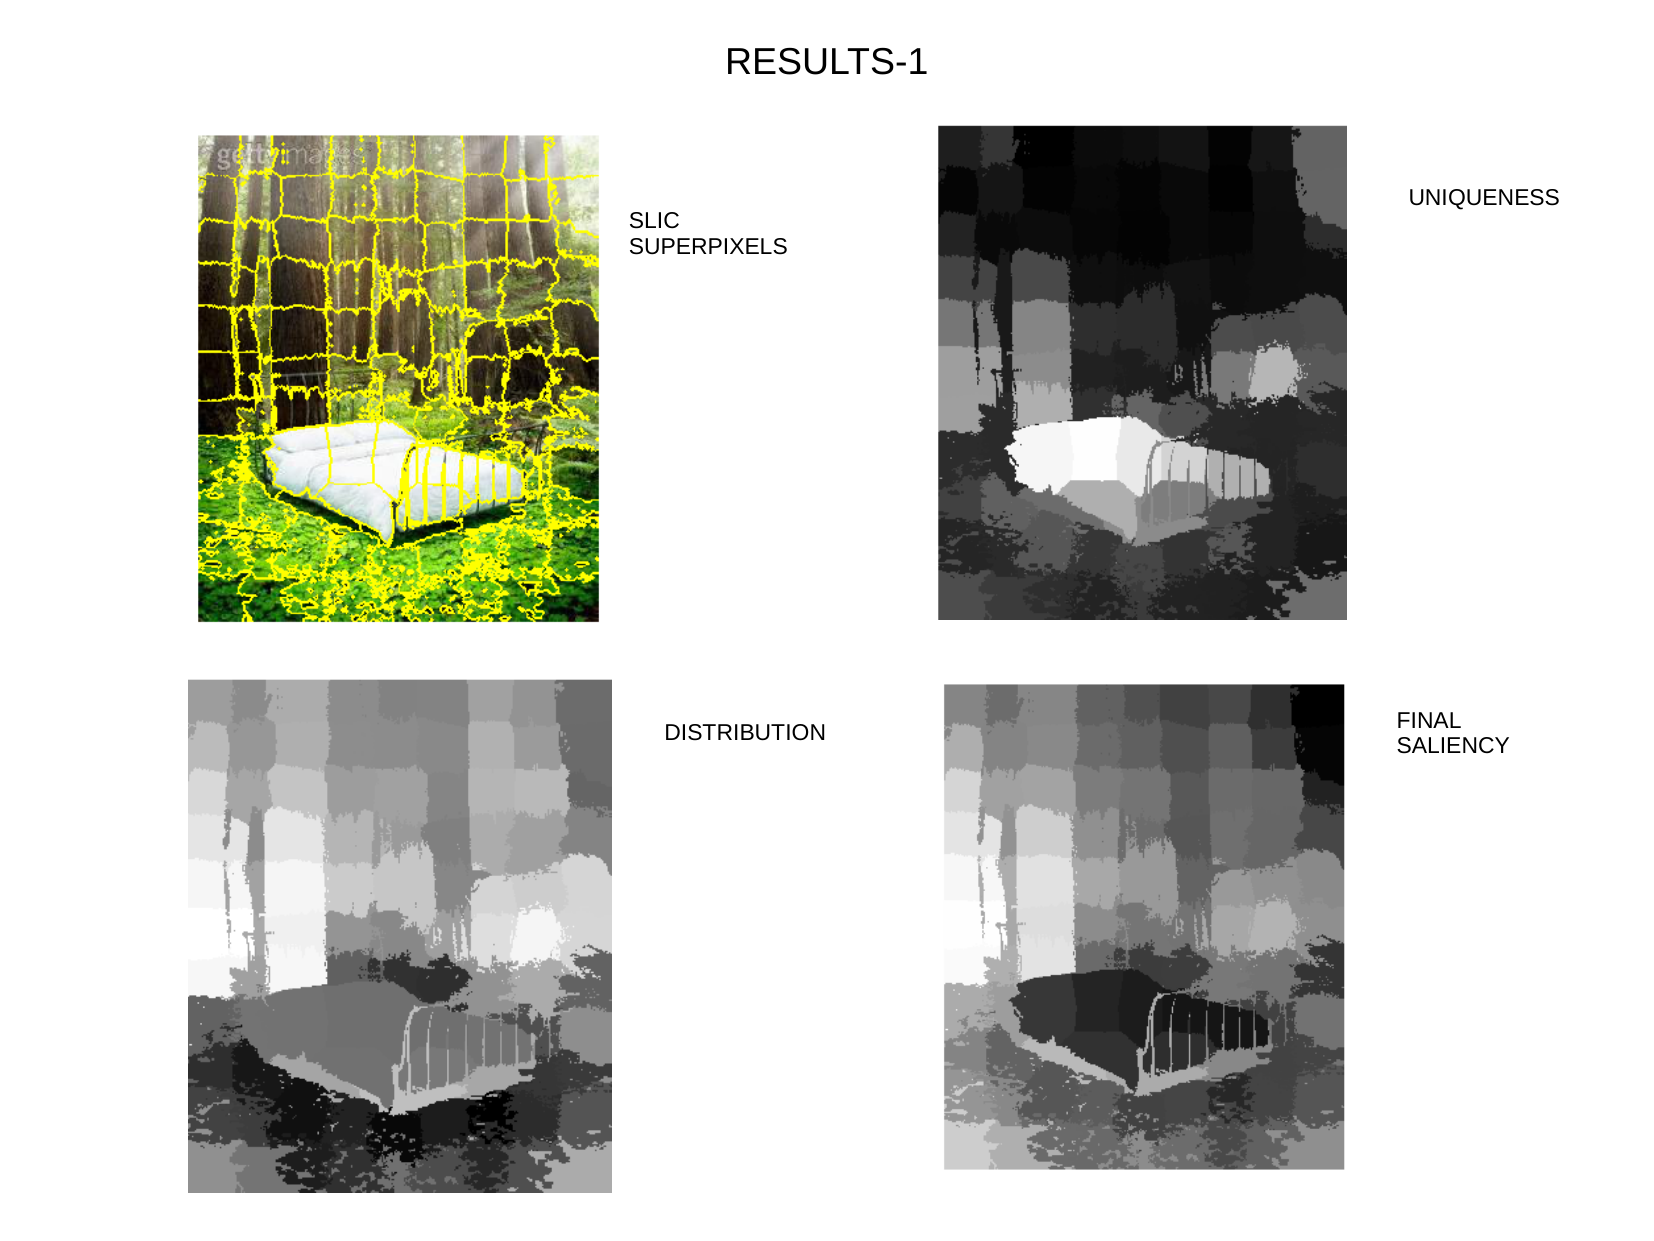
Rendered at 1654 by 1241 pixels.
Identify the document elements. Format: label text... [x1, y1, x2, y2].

text_box FINAL SALIENCY [1381, 699, 1571, 792]
text_box UNIQUENESS [1393, 177, 1583, 269]
title RESULTS-1 [82, 17, 1571, 107]
picture [188, 673, 612, 1193]
picture [939, 678, 1347, 1175]
picture [933, 118, 1347, 620]
picture [197, 129, 603, 630]
text_box SLIC SUPERPIXELS [614, 200, 804, 293]
text_box DISTRIBUTION [649, 711, 863, 804]
